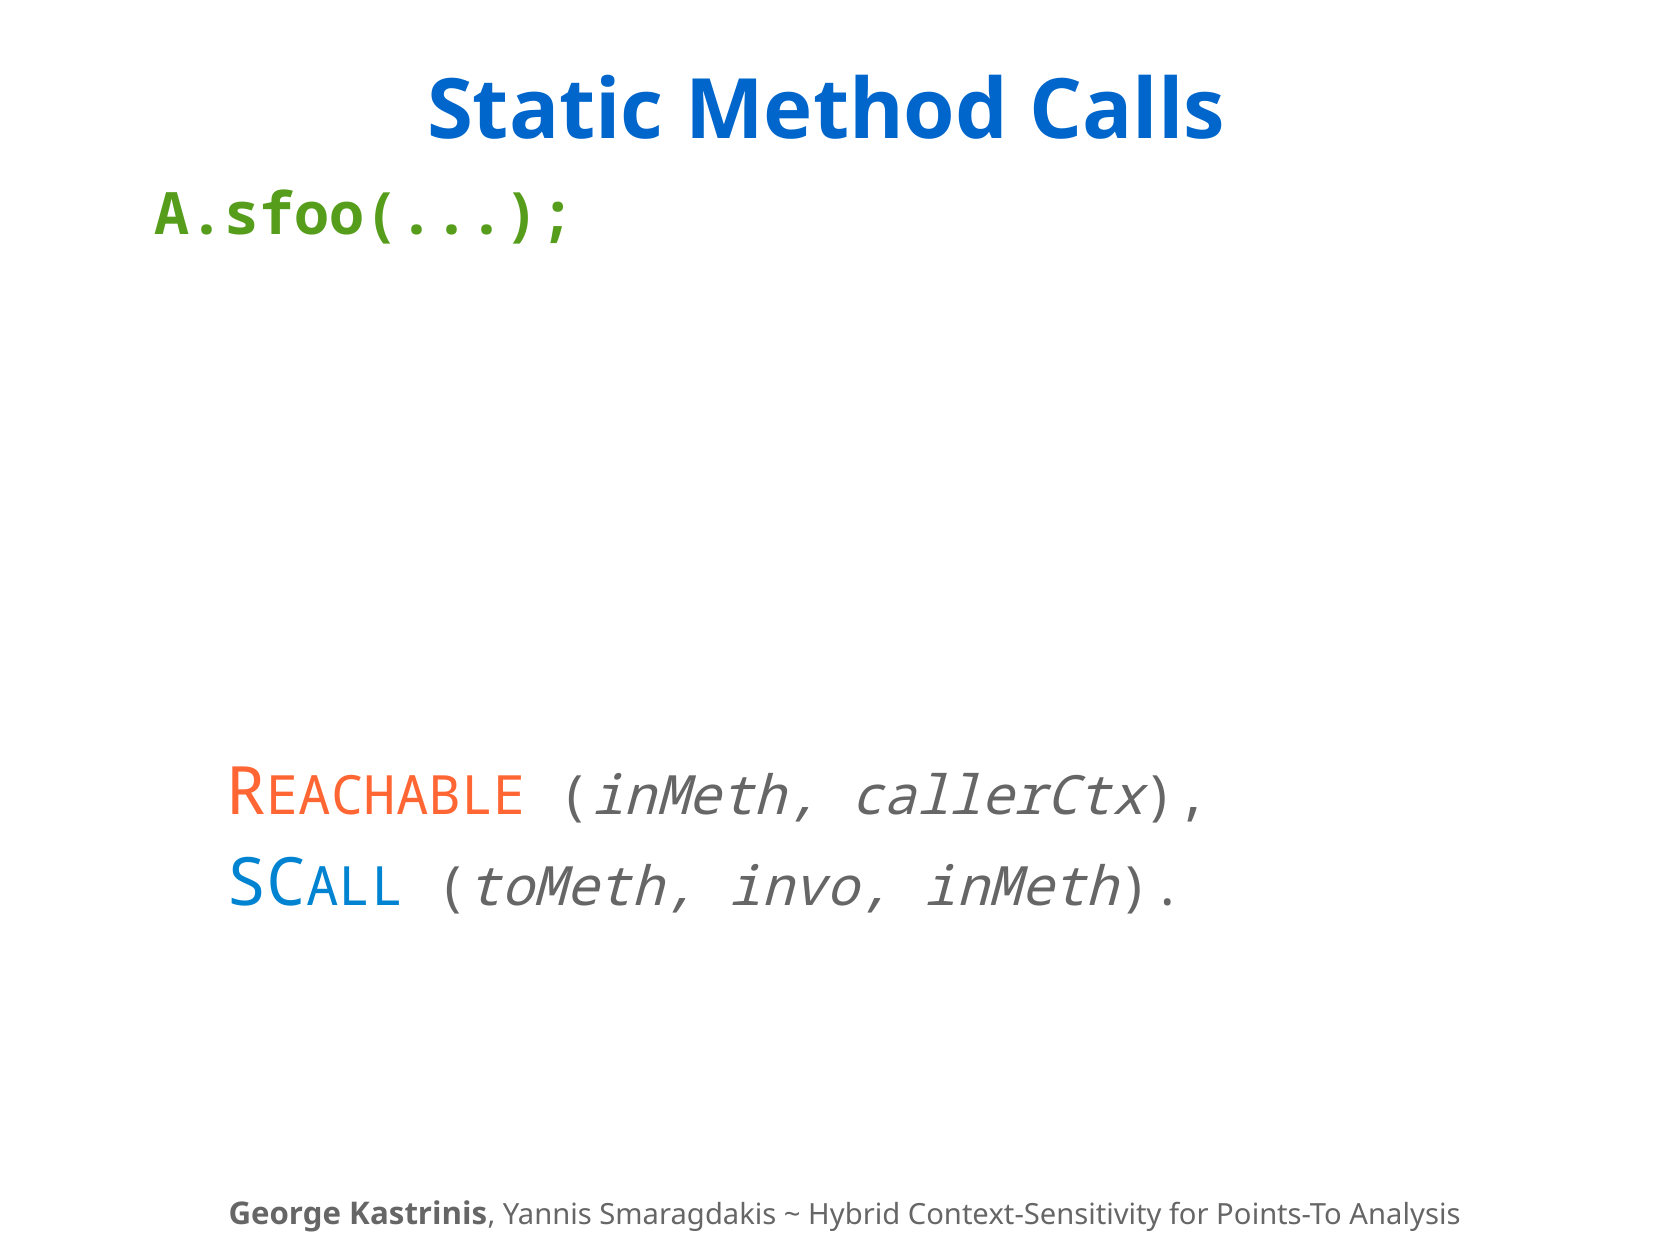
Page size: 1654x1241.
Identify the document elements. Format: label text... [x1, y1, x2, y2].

text_box A.sfoo(...); [139, 164, 521, 238]
text_box Static Method Calls [338, 41, 1315, 150]
text_box REACHABLE (inMeth, callerCtx), SCALL (toMeth, invo, inMeth). [136, 463, 1517, 813]
